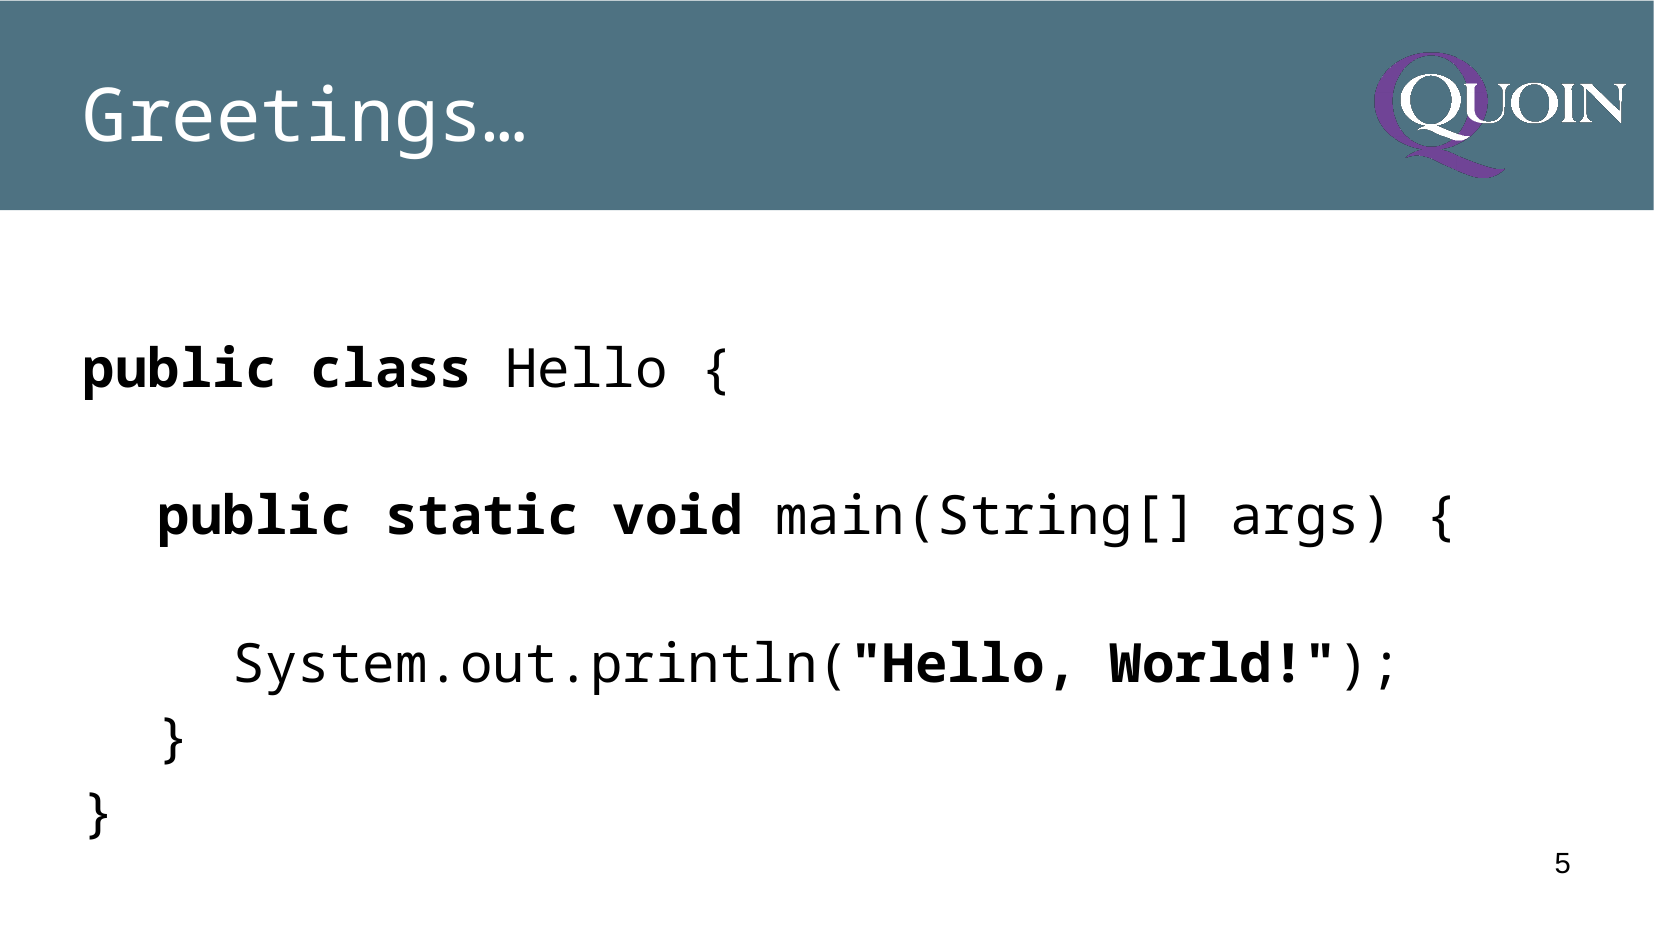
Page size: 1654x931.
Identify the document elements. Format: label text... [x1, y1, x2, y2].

title Greetings… [82, 35, 1235, 189]
picture [1372, 49, 1654, 180]
subtitle public class Hello { public static void main(String[] args) { System.out.println("Hello, World!"); } } [82, 255, 1571, 810]
